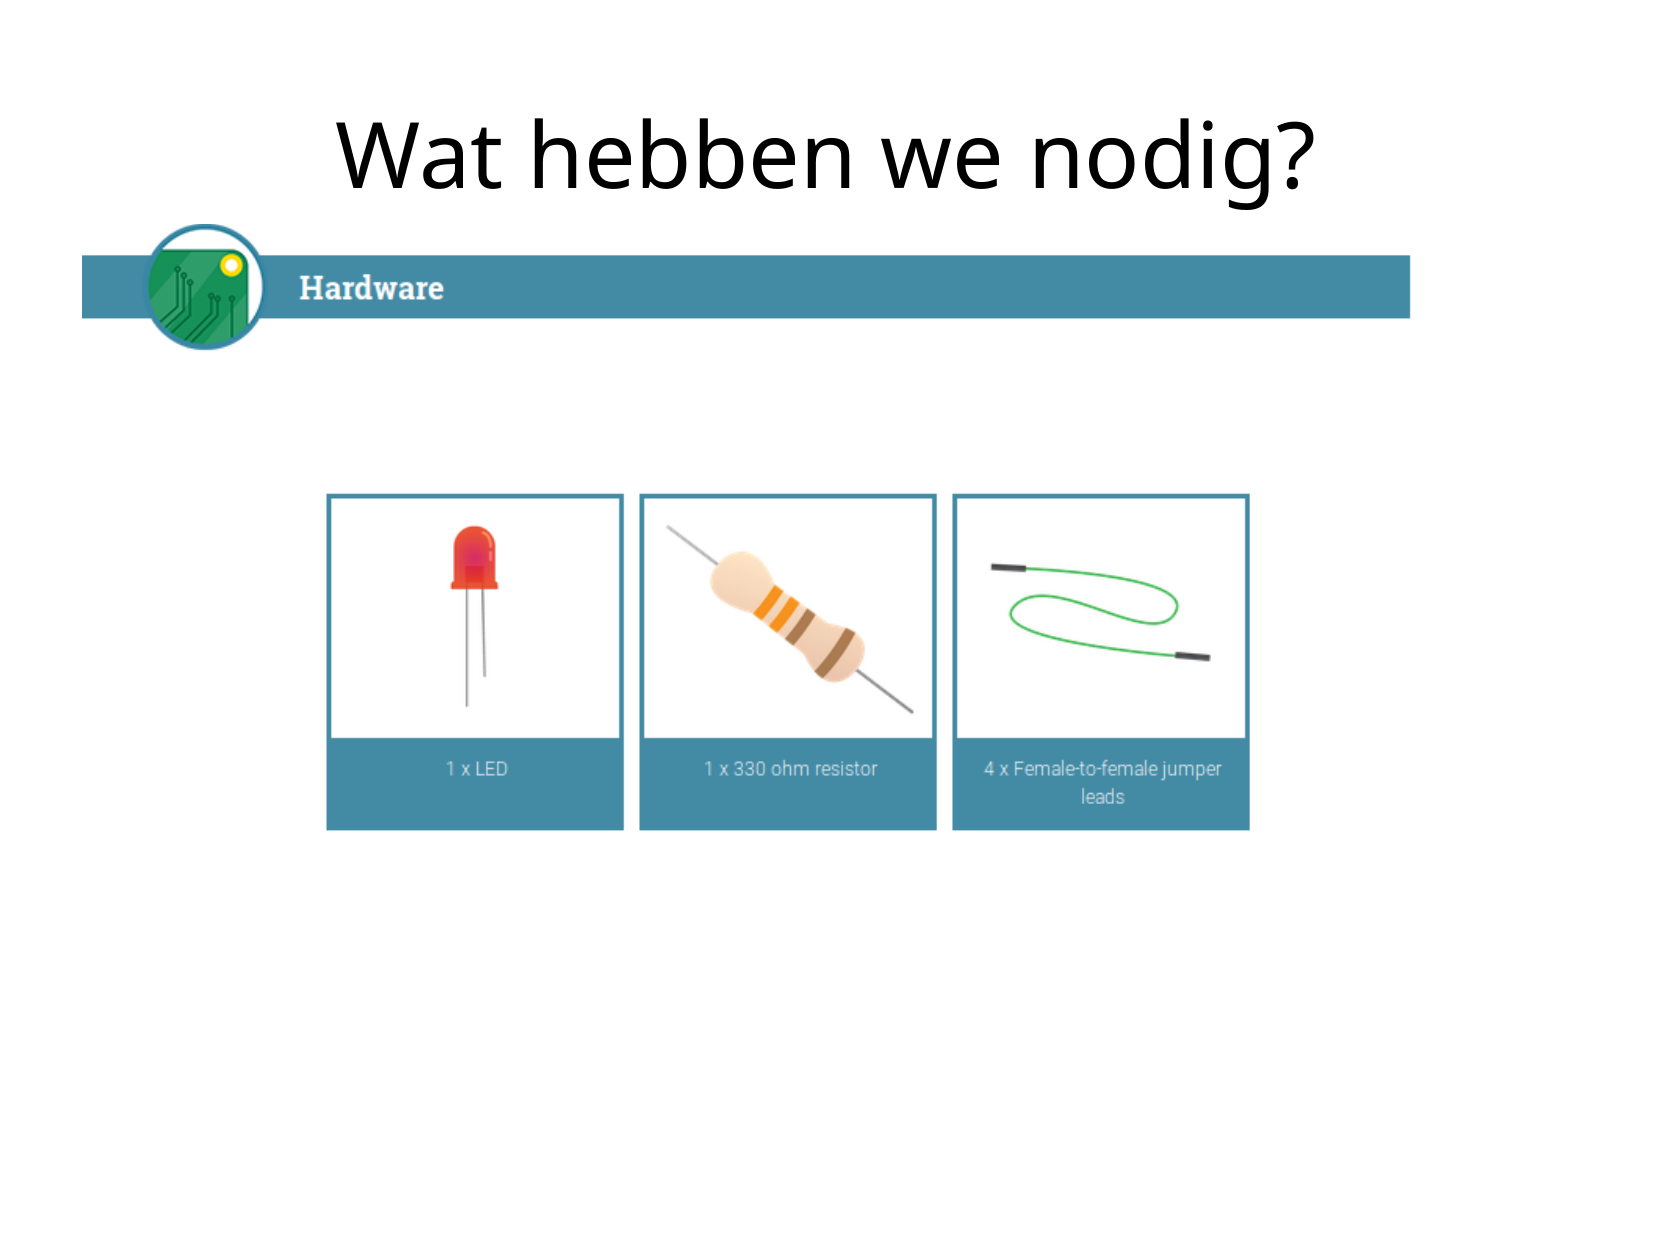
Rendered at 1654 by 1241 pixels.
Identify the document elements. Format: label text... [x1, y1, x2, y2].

title Wat hebben we nodig? [82, 49, 1571, 257]
picture [82, 224, 1426, 366]
picture [319, 480, 1261, 841]
